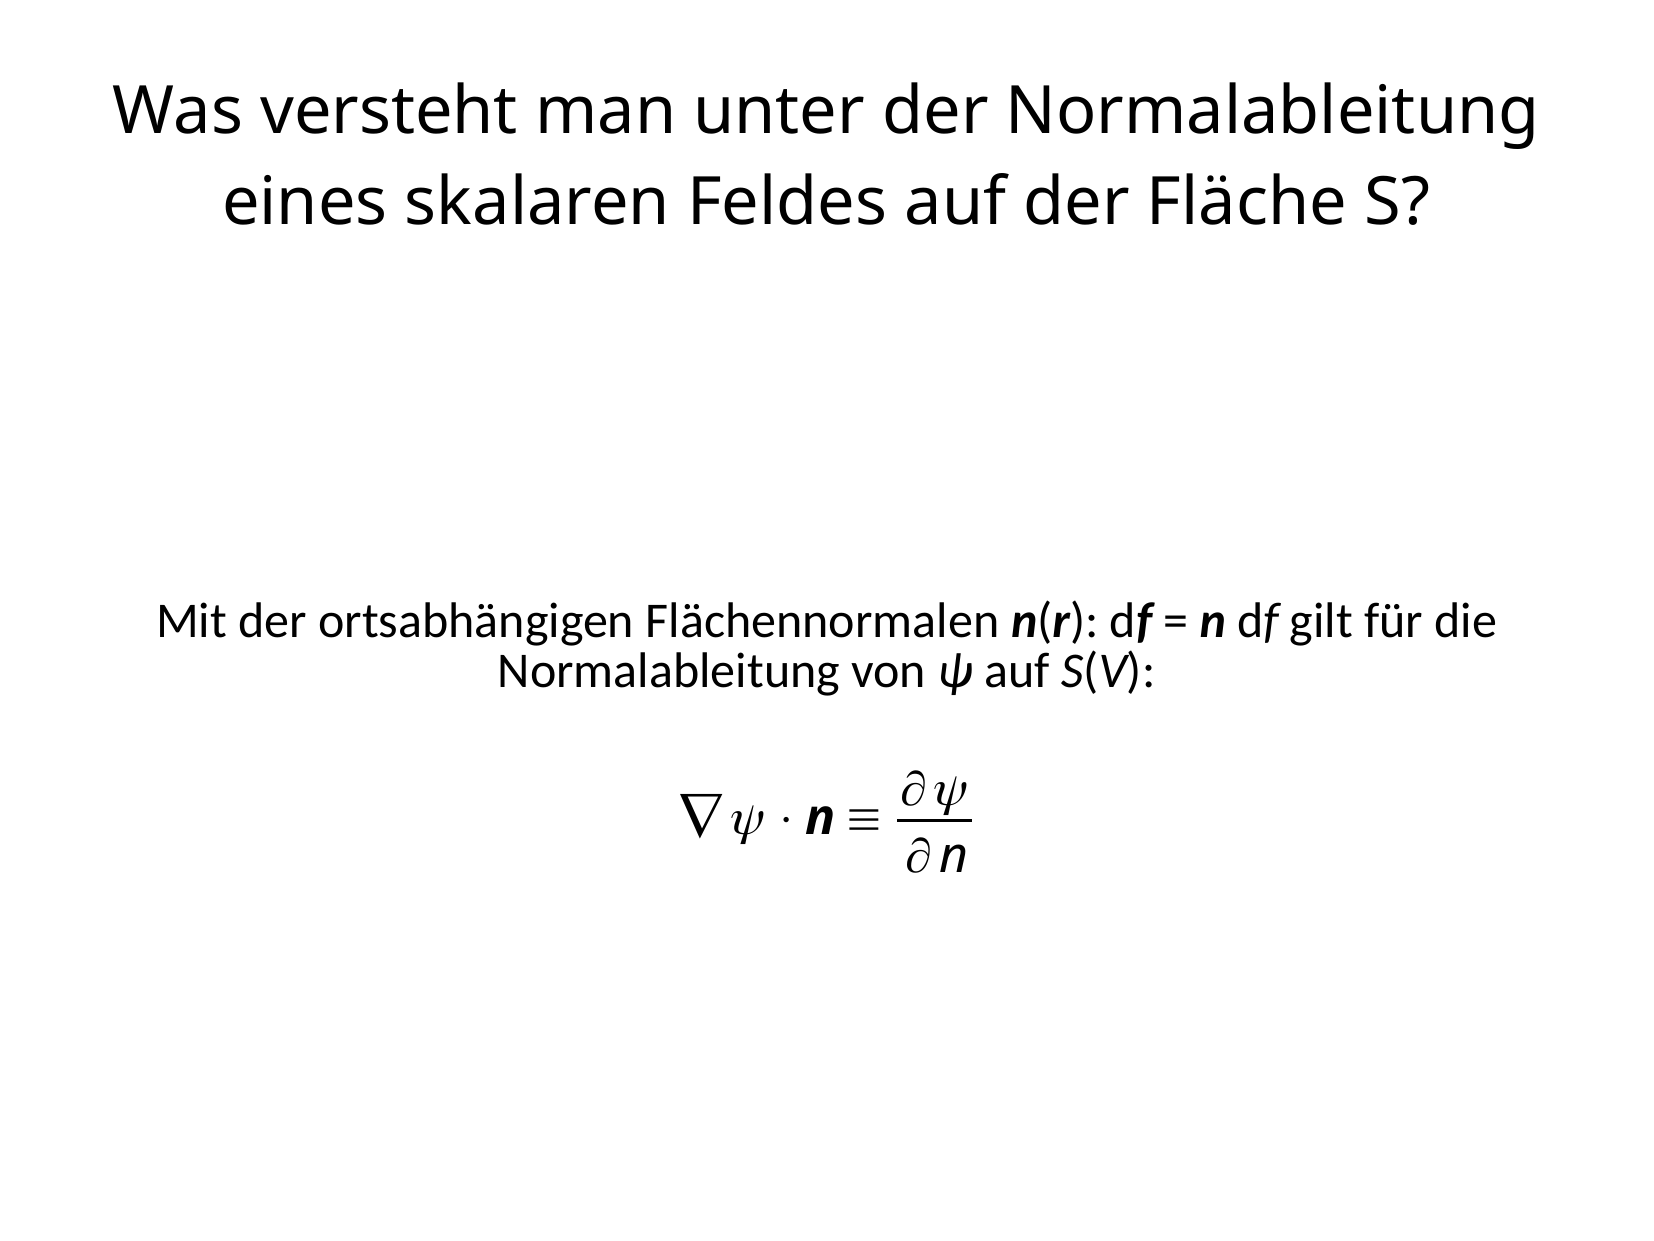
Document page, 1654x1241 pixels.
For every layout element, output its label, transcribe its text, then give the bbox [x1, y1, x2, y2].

subtitle Mit der ortsabhängigen Flächennormalen n(r): df = n df gilt für die Normalableitung von ψ auf S(V): [82, 290, 1571, 1010]
title Was versteht man unter der Normalableitung eines skalaren Feldes auf der Fläche S? [82, 49, 1571, 257]
chart [672, 767, 982, 886]
